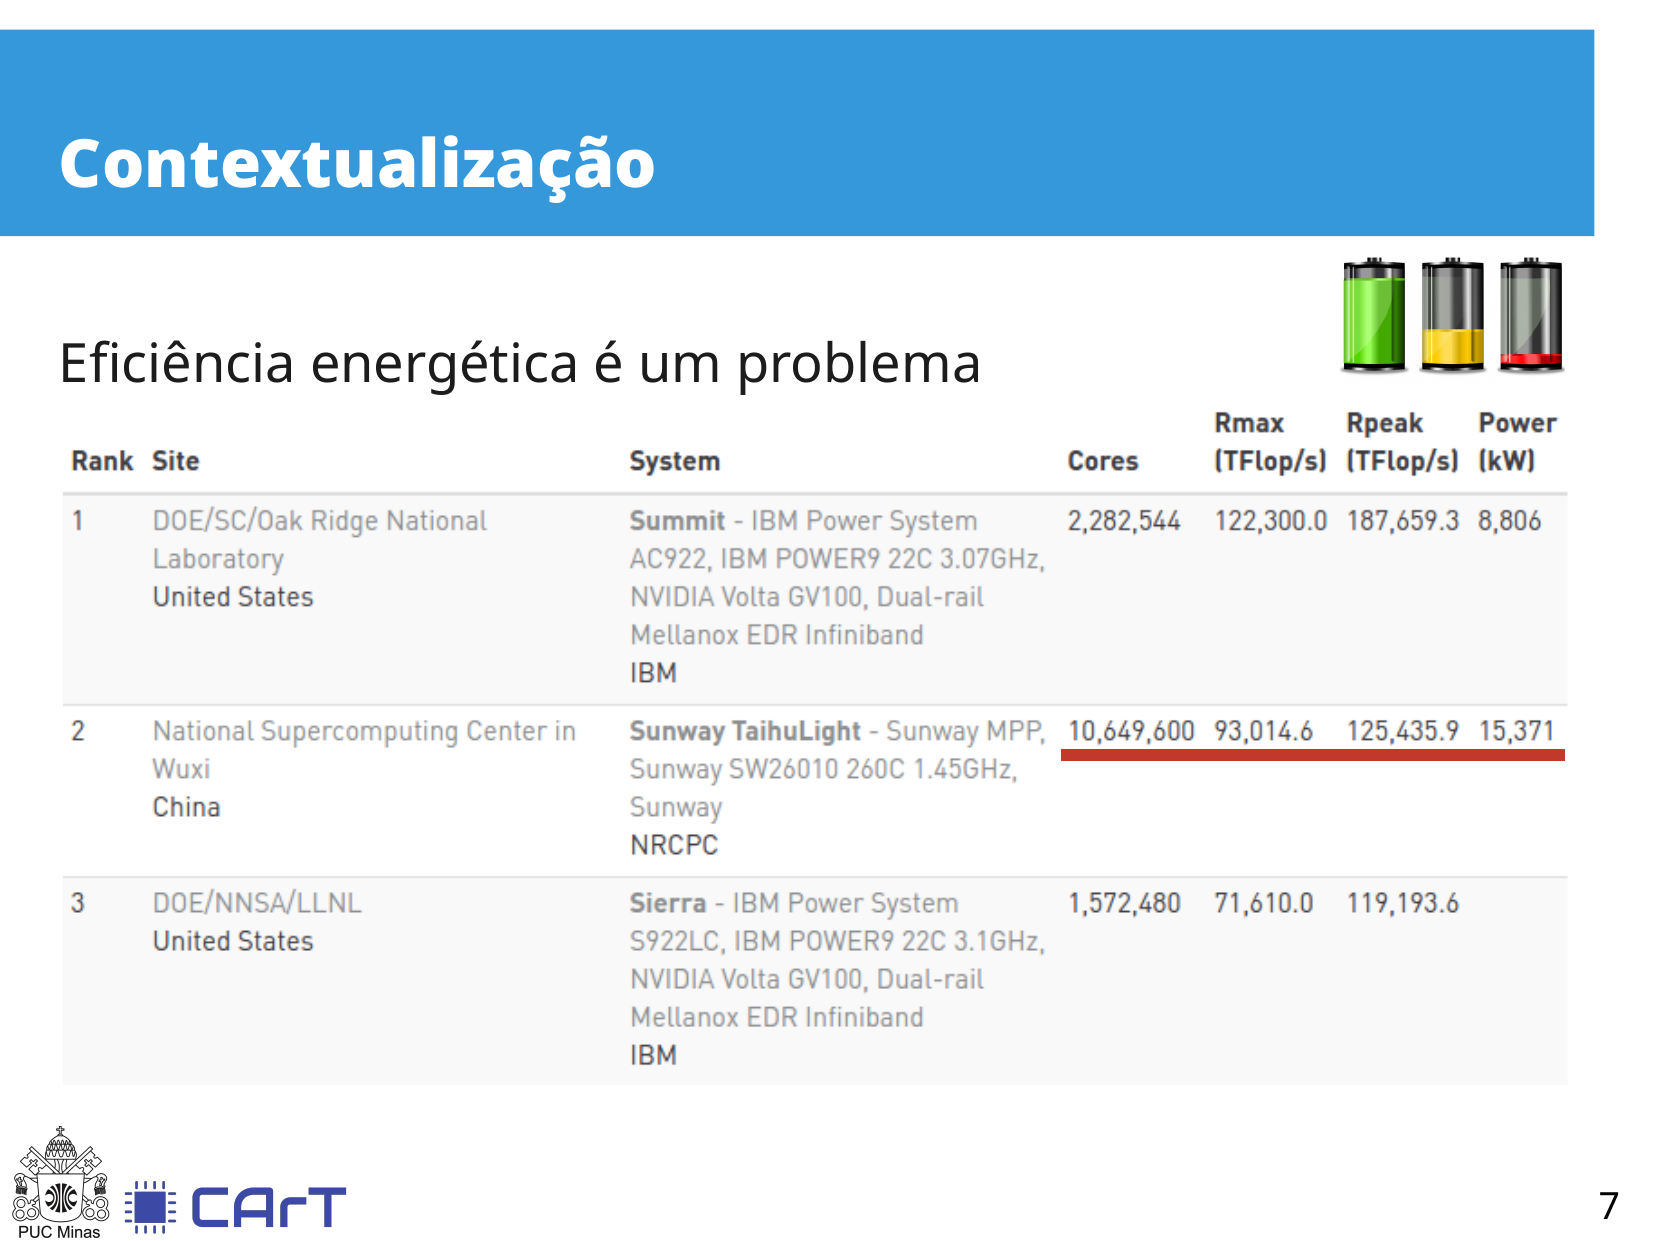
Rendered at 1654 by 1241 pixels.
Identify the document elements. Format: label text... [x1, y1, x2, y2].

title Contextualização [59, 59, 1595, 207]
picture [63, 400, 1577, 1085]
list Eficiência energética é um problema [59, 324, 1565, 1093]
picture [0, 1126, 119, 1241]
picture [1339, 256, 1565, 382]
picture [124, 1181, 347, 1235]
